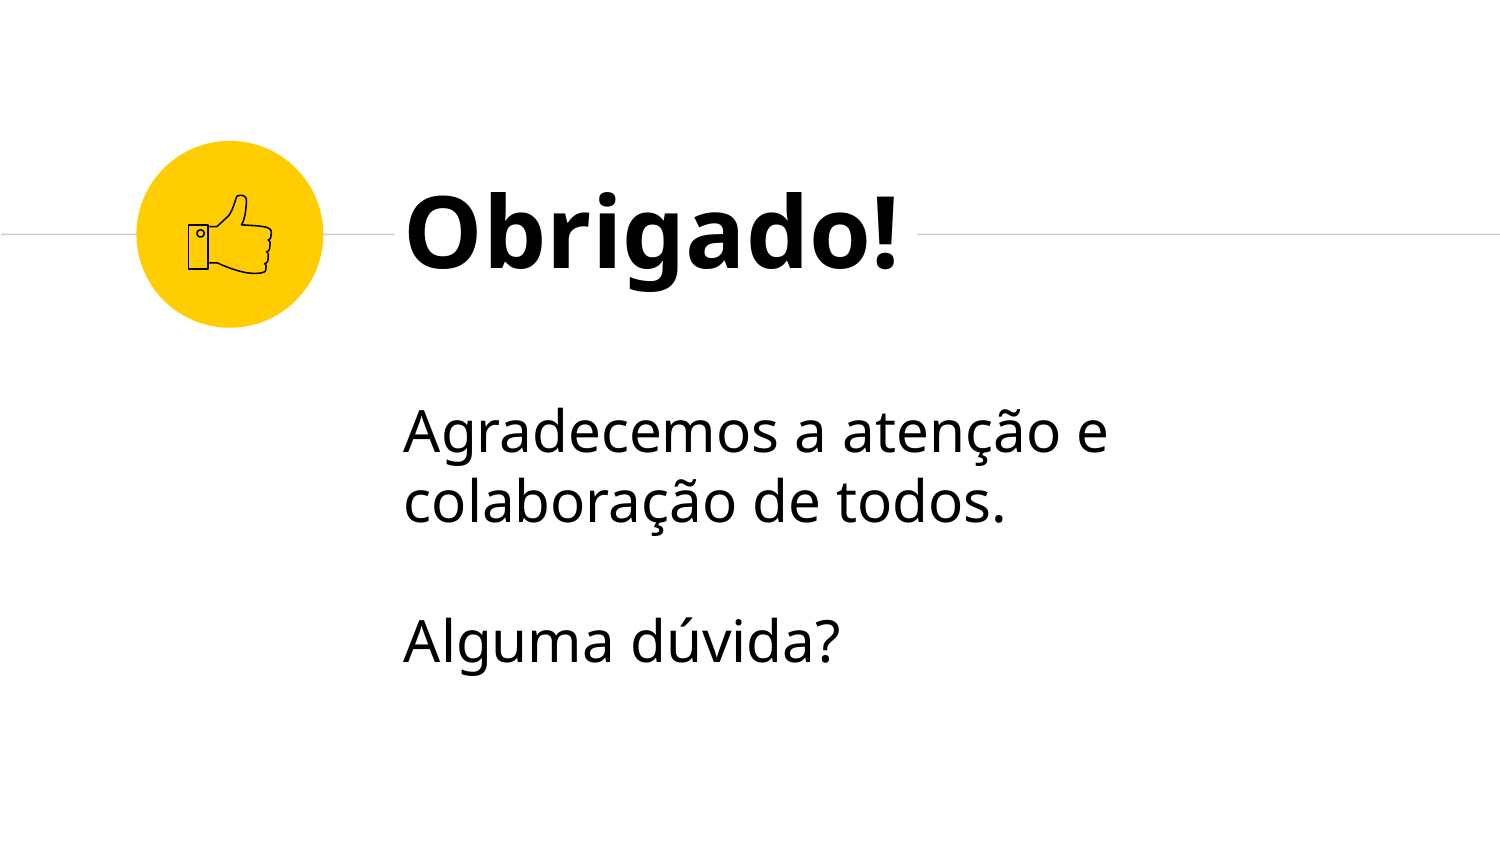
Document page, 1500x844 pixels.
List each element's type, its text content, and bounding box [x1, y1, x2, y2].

text_box [136, 140, 324, 328]
title Obrigado! [389, 133, 1195, 325]
subtitle Agradecemos a atenção e colaboração de todos. Alguma dúvida? [389, 378, 1213, 710]
